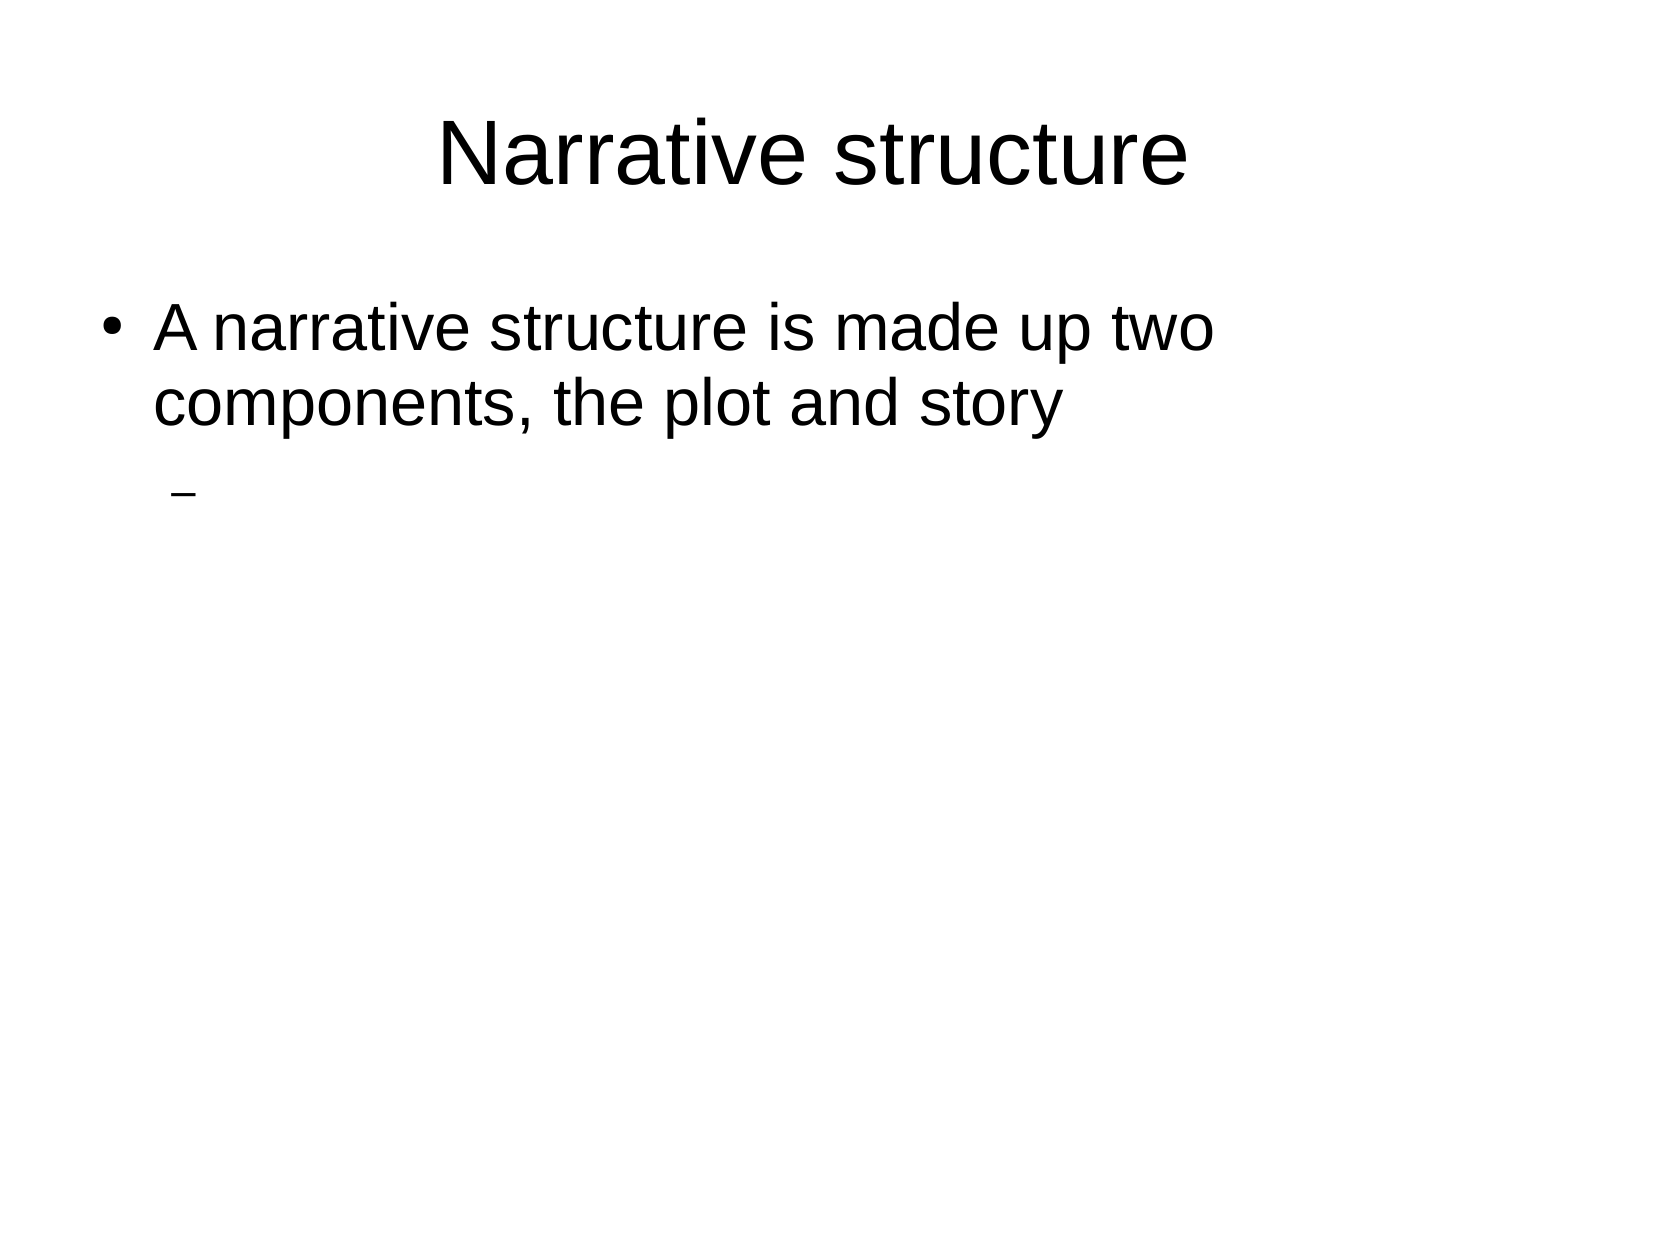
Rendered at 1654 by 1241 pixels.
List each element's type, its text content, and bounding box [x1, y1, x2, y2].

list A narrative structure is made up two components, the plot and story [82, 290, 1571, 1010]
title Narrative structure [82, 49, 1571, 257]
